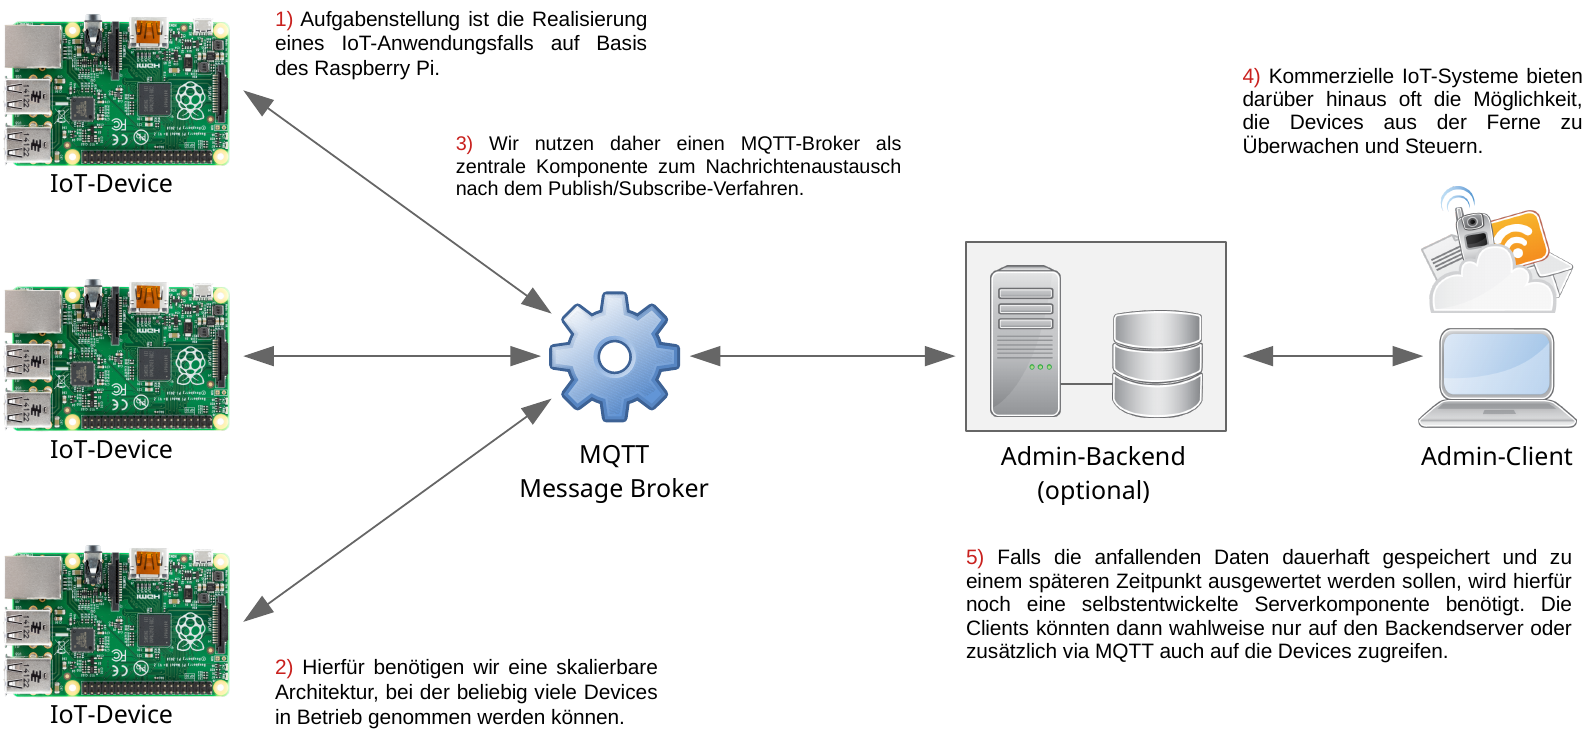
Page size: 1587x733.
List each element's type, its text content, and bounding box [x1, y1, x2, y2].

picture [1411, 321, 1584, 431]
text_box IoT-Device [49, 700, 183, 733]
list 4) Kommerzielle IoT-Systeme bieten darüber hinaus oft die Möglichkeit, die Devices aus der Ferne zu Überwachen und Steuern. [1242, 64, 1583, 165]
list 1) Aufgabenstellung ist die Realisierung eines IoT-Anwendungsfalls auf Basis des Raspberry Pi. [275, 5, 648, 91]
text_box Admin-Client [1407, 431, 1587, 479]
picture [0, 12, 233, 169]
picture [0, 543, 233, 700]
picture [990, 265, 1061, 417]
picture [1421, 186, 1577, 313]
text_box IoT-Device [49, 434, 183, 474]
list 3) Wir nutzen daher einen MQTT-Broker als zentrale Komponente zum Nachrichtenaustausch nach dem Publish/Subscribe-Verfahren. [455, 132, 903, 218]
text_box Admin-Backend (optional) [966, 431, 1222, 506]
text_box [966, 242, 1226, 432]
list 5) Falls die anfallenden Daten dauerhaft gespeichert und zu einem späteren Zeitpunkt ausgewertet werden sollen, wird hierfür noch eine selbstentwickelte Serverkomponente benötigt. Die Clients könnten dann wahlweise nur auf den Backendserver oder zusätzlich via MQTT auch auf die Devices zugreifen. [966, 546, 1573, 697]
picture [530, 272, 698, 429]
text_box MQTT Message Broker [485, 429, 743, 505]
list 2) Hierfür benötigen wir eine skalierbare Architektur, bei der beliebig viele Devices in Betrieb genommen werden können. [275, 653, 658, 733]
text_box IoT-Device [49, 169, 183, 208]
picture [1112, 310, 1203, 418]
picture [0, 277, 233, 434]
